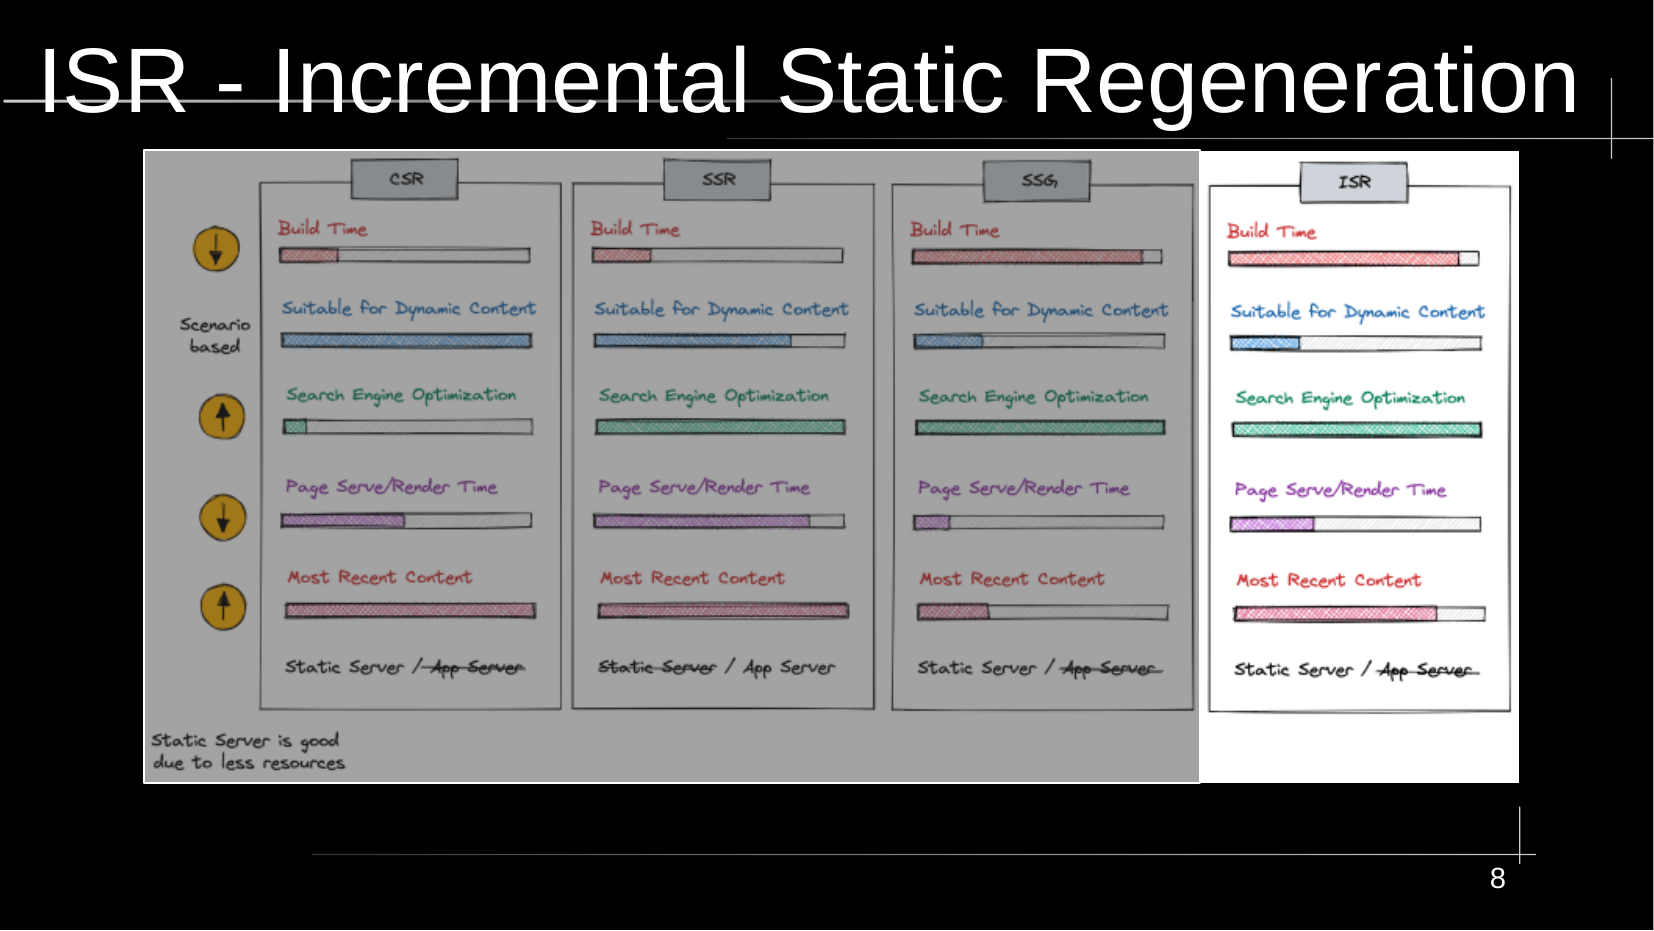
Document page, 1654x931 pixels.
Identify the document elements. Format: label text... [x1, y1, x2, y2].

title ISR - Incremental Static Regeneration [37, 29, 1603, 338]
text_box [143, 150, 1201, 783]
picture [1201, 151, 1519, 783]
